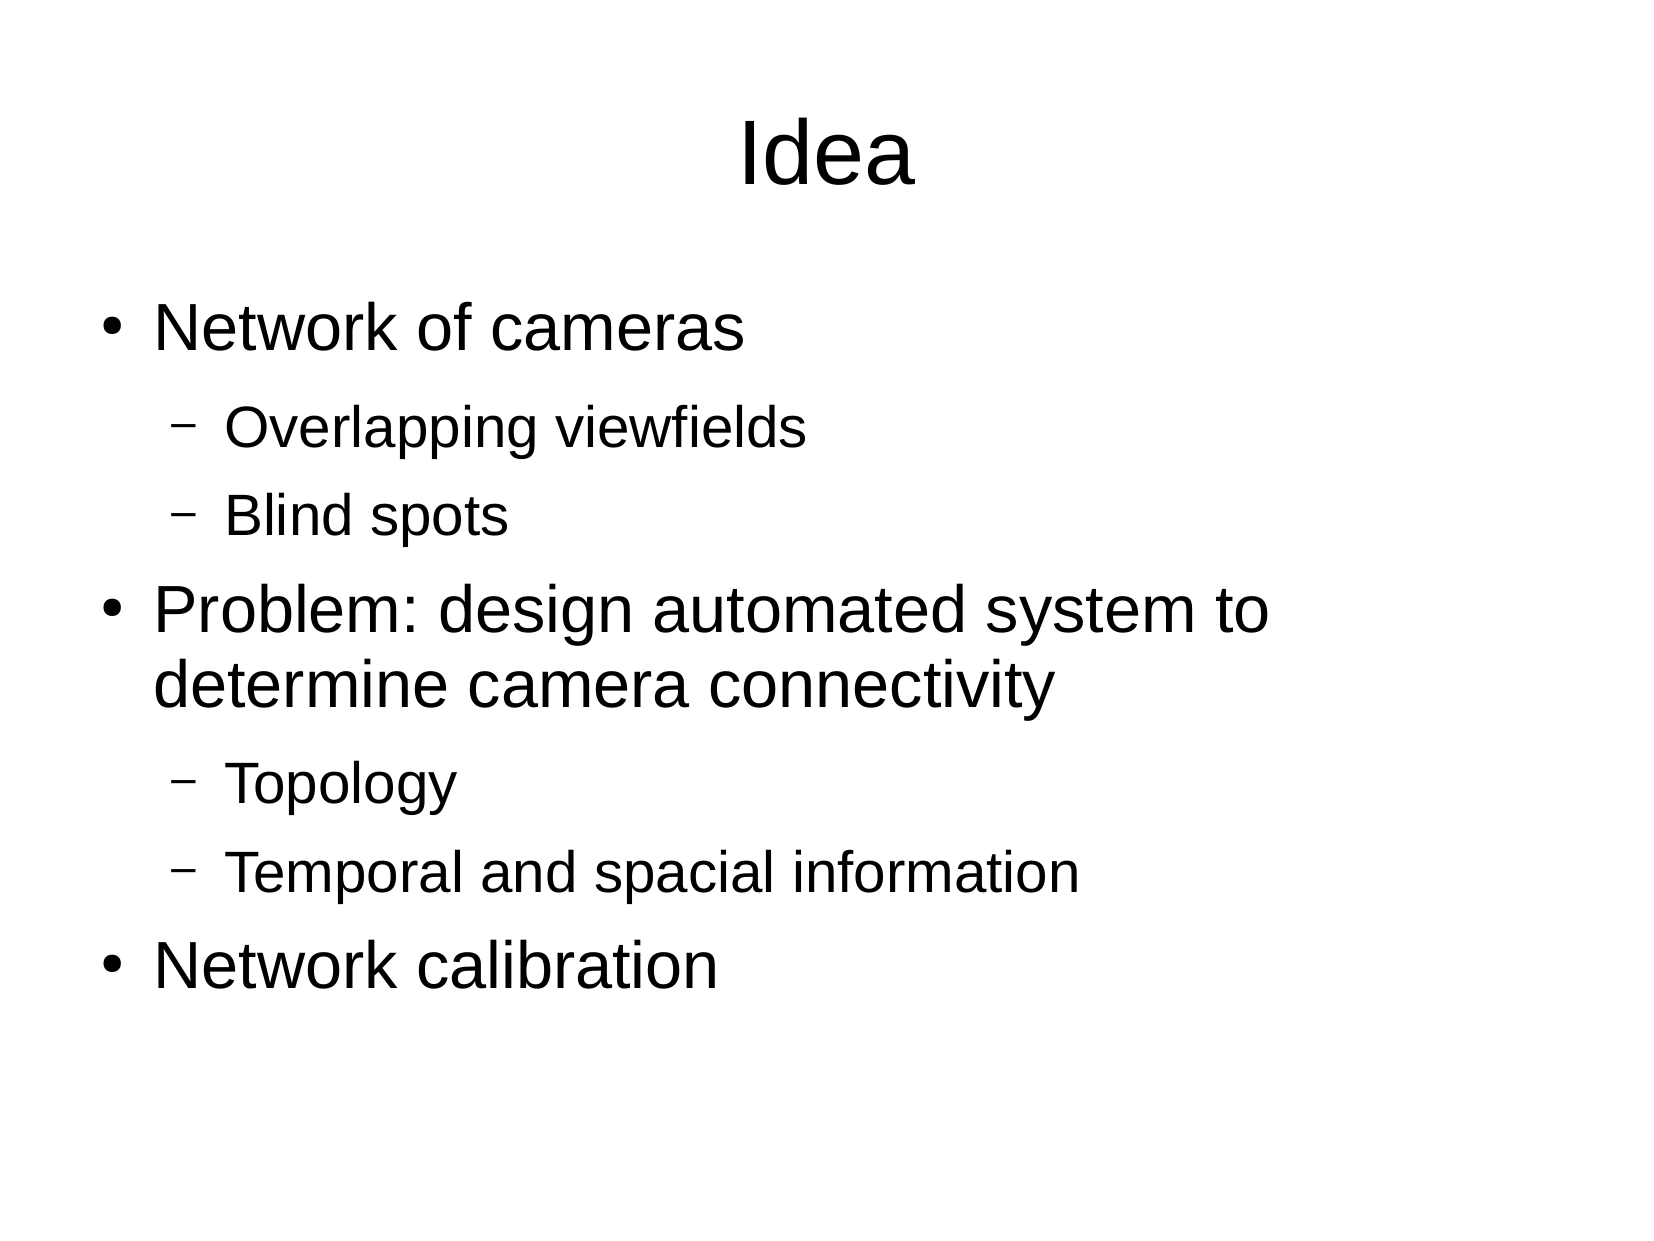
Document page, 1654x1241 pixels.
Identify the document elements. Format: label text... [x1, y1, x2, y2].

title Idea [82, 49, 1571, 257]
list Network of cameras Overlapping viewfields Blind spots Problem: design automated system to determine camera connectivity Topology Temporal and spacial information Network calibration [82, 290, 1571, 1010]
